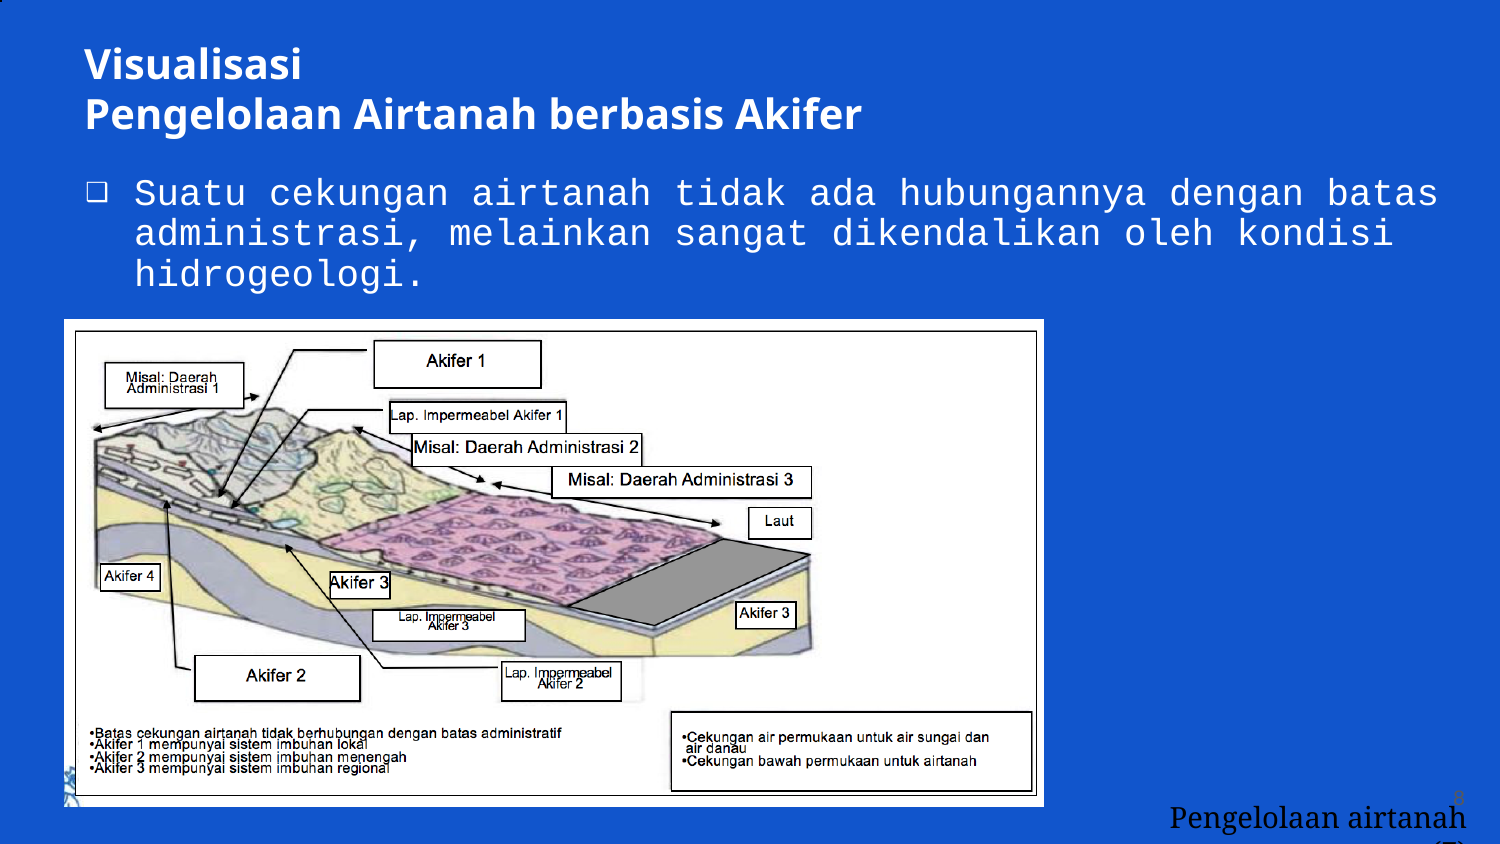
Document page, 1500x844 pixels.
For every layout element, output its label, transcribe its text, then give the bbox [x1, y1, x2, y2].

text_box Suatu cekungan airtanah tidak ada hubungannya dengan batas administrasi, melainkan sangat dikendalikan oleh kondisi hidrogeologi. [64, 165, 1466, 320]
picture [64, 319, 1044, 807]
text_box Visualisasi Pengelolaan Airtanah berbasis Akifer [69, 29, 1380, 147]
text_box Pengelolaan airtanah (7)‏ [1127, 791, 1389, 830]
slide_number <number> [1389, 764, 1480, 830]
